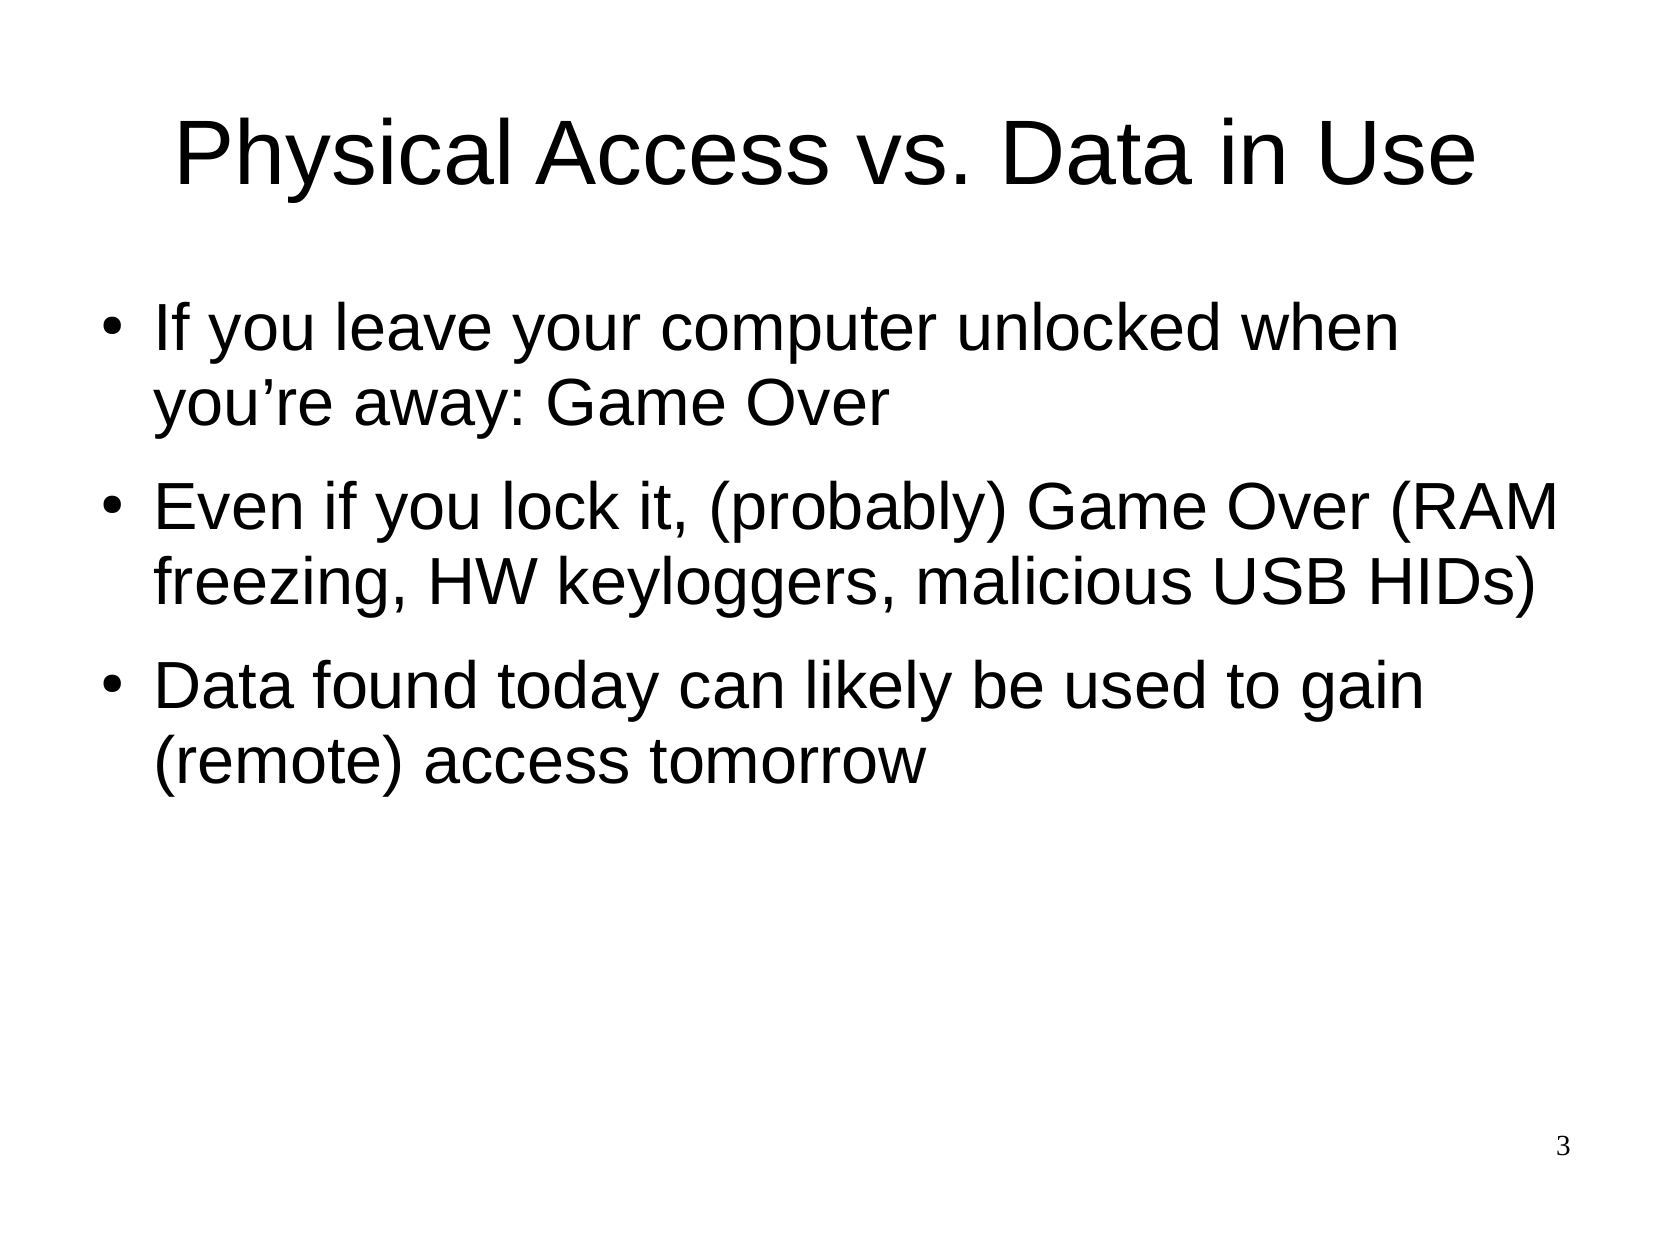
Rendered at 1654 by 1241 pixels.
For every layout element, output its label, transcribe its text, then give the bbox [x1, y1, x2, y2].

list If you leave your computer unlocked when you’re away: Game Over Even if you lock it, (probably) Game Over (RAM freezing, HW keyloggers, malicious USB HIDs) Data found today can likely be used to gain (remote) access tomorrow [82, 290, 1571, 1010]
title Physical Access vs. Data in Use [82, 49, 1571, 257]
